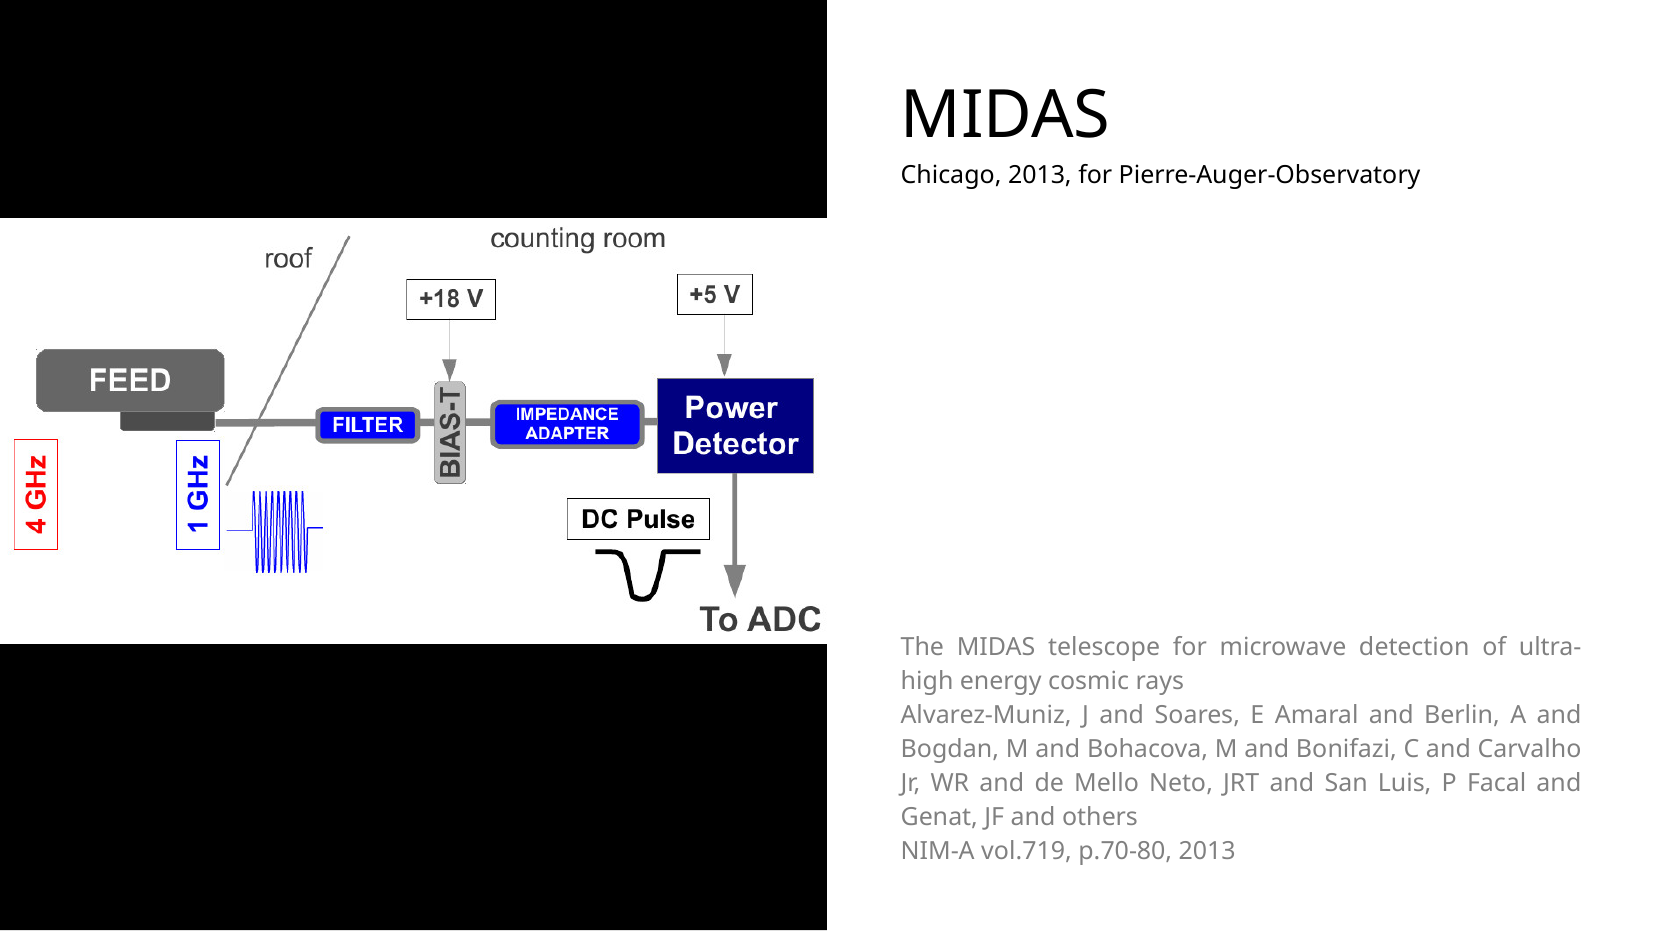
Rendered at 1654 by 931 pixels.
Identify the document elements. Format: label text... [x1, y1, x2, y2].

text_box The MIDAS telescope for microwave detection of ultra-high energy cosmic rays Alvarez-Muniz, J and Soares, E Amaral and Berlin, A and Bogdan, M and Bohacova, M and Bonifazi, C and Carvalho Jr, WR and de Mello Neto, JRT and San Luis, P Facal and Genat, JF and others NIM-A vol.719, p.70-80, 2013 [885, 621, 1598, 929]
text_box MIDAS Chicago, 2013, for Pierre-Auger-Observatory [885, 59, 1574, 241]
text_box [0, 644, 827, 931]
picture [0, 218, 827, 644]
text_box [0, 0, 827, 218]
